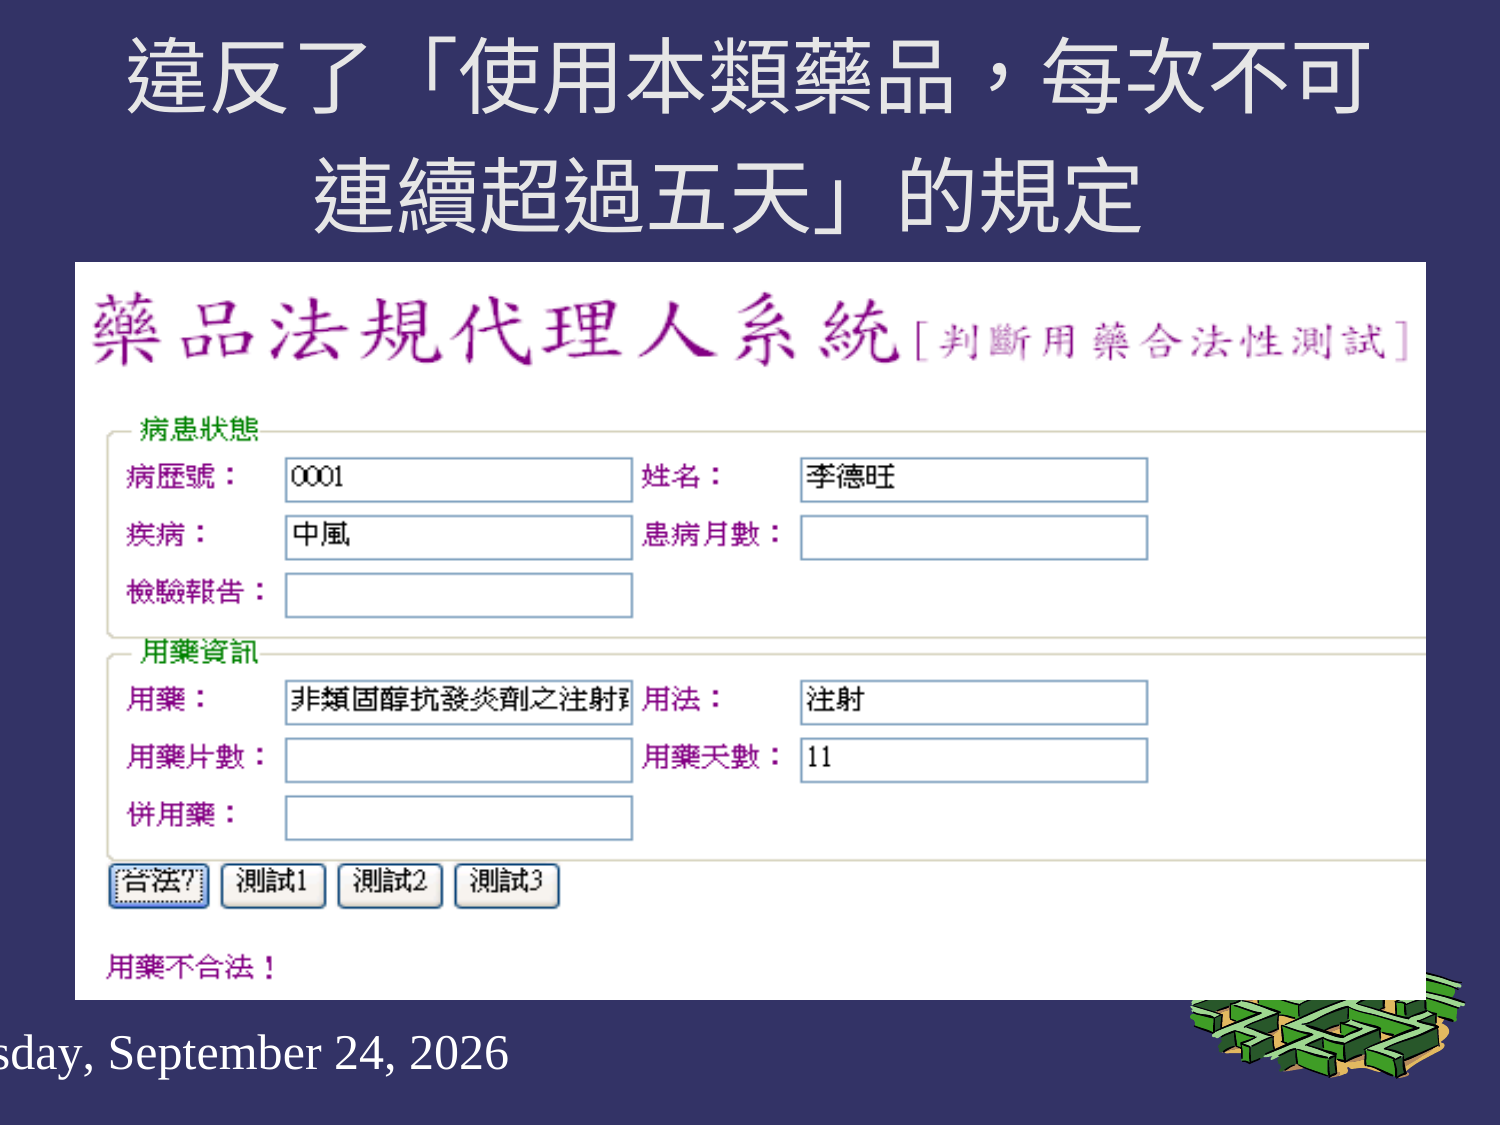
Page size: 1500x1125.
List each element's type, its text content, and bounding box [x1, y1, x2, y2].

picture [75, 262, 1426, 1000]
title 違反了「使用本類藥品，每次不可連續超過五天」的規定 [75, 23, 1426, 239]
